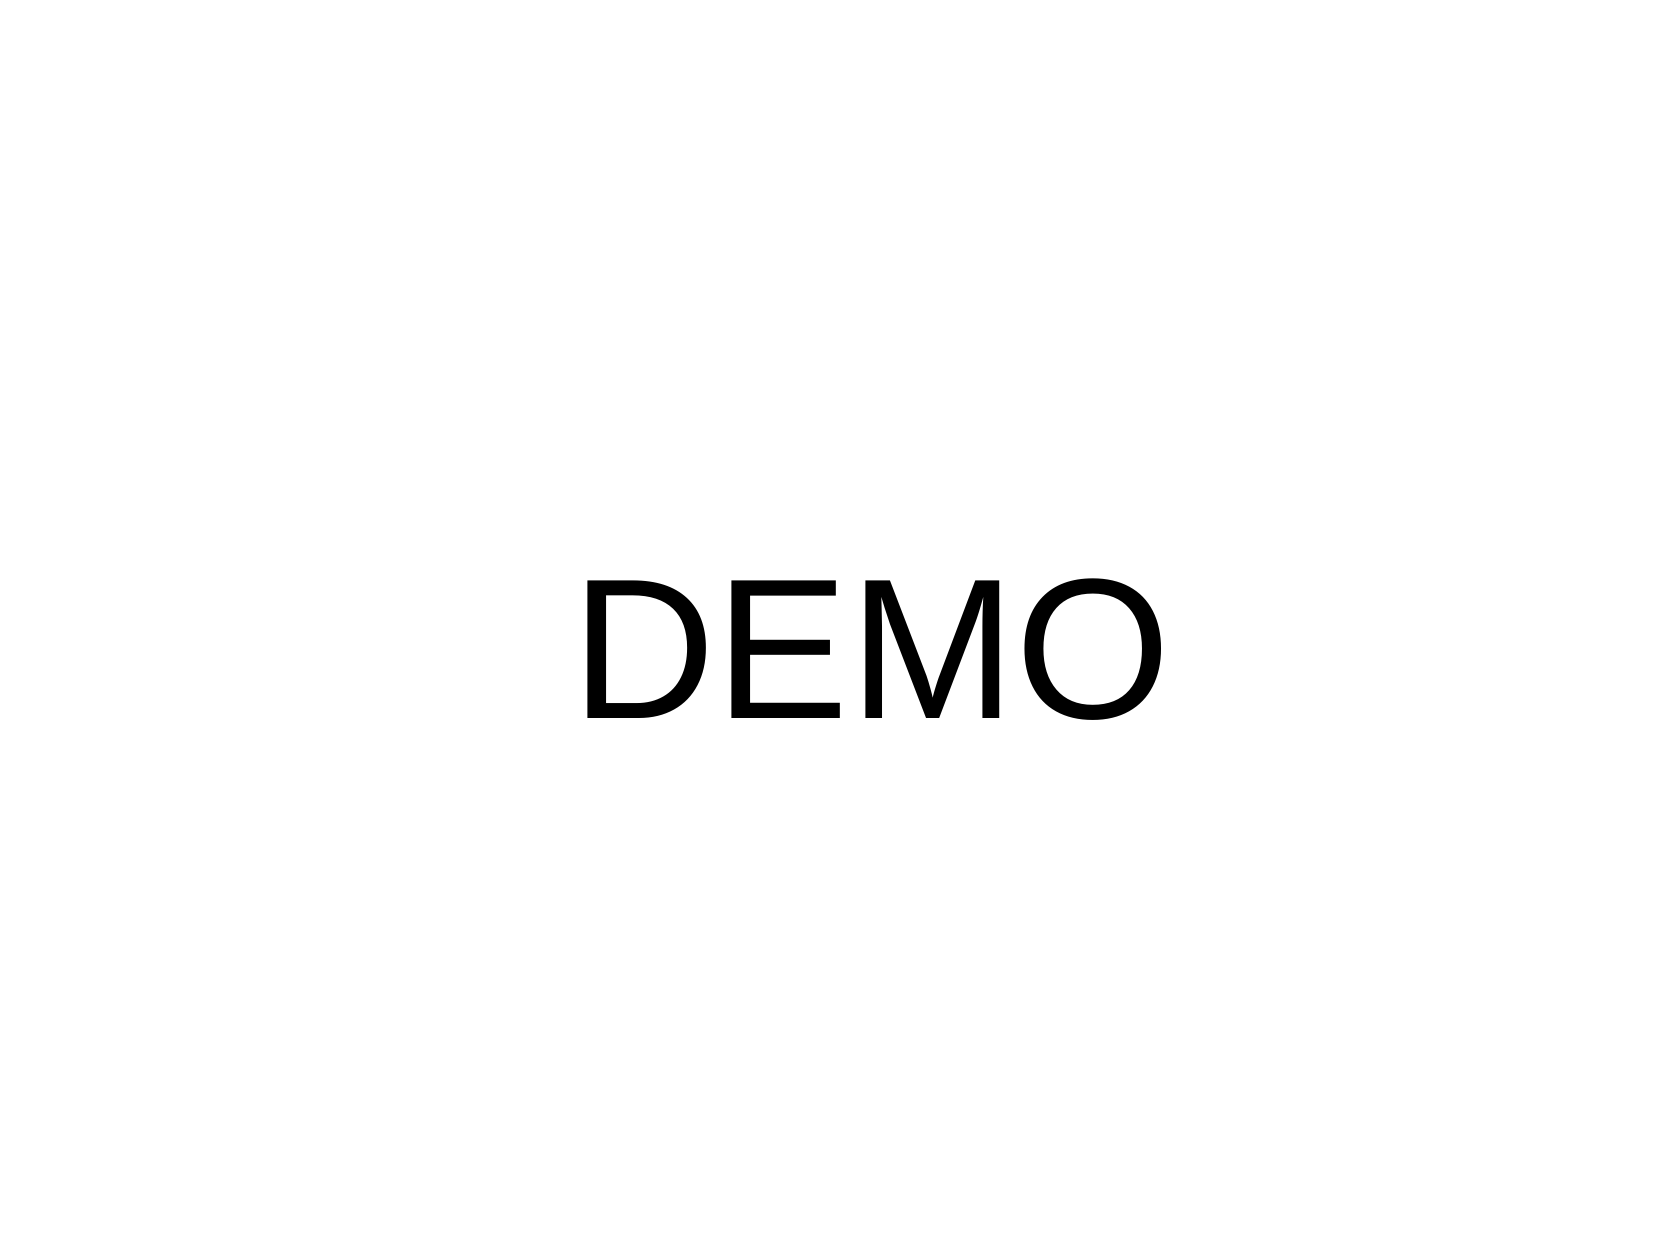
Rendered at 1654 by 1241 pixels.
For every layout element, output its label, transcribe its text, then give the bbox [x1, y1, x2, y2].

list DEMO [82, 290, 1571, 1010]
